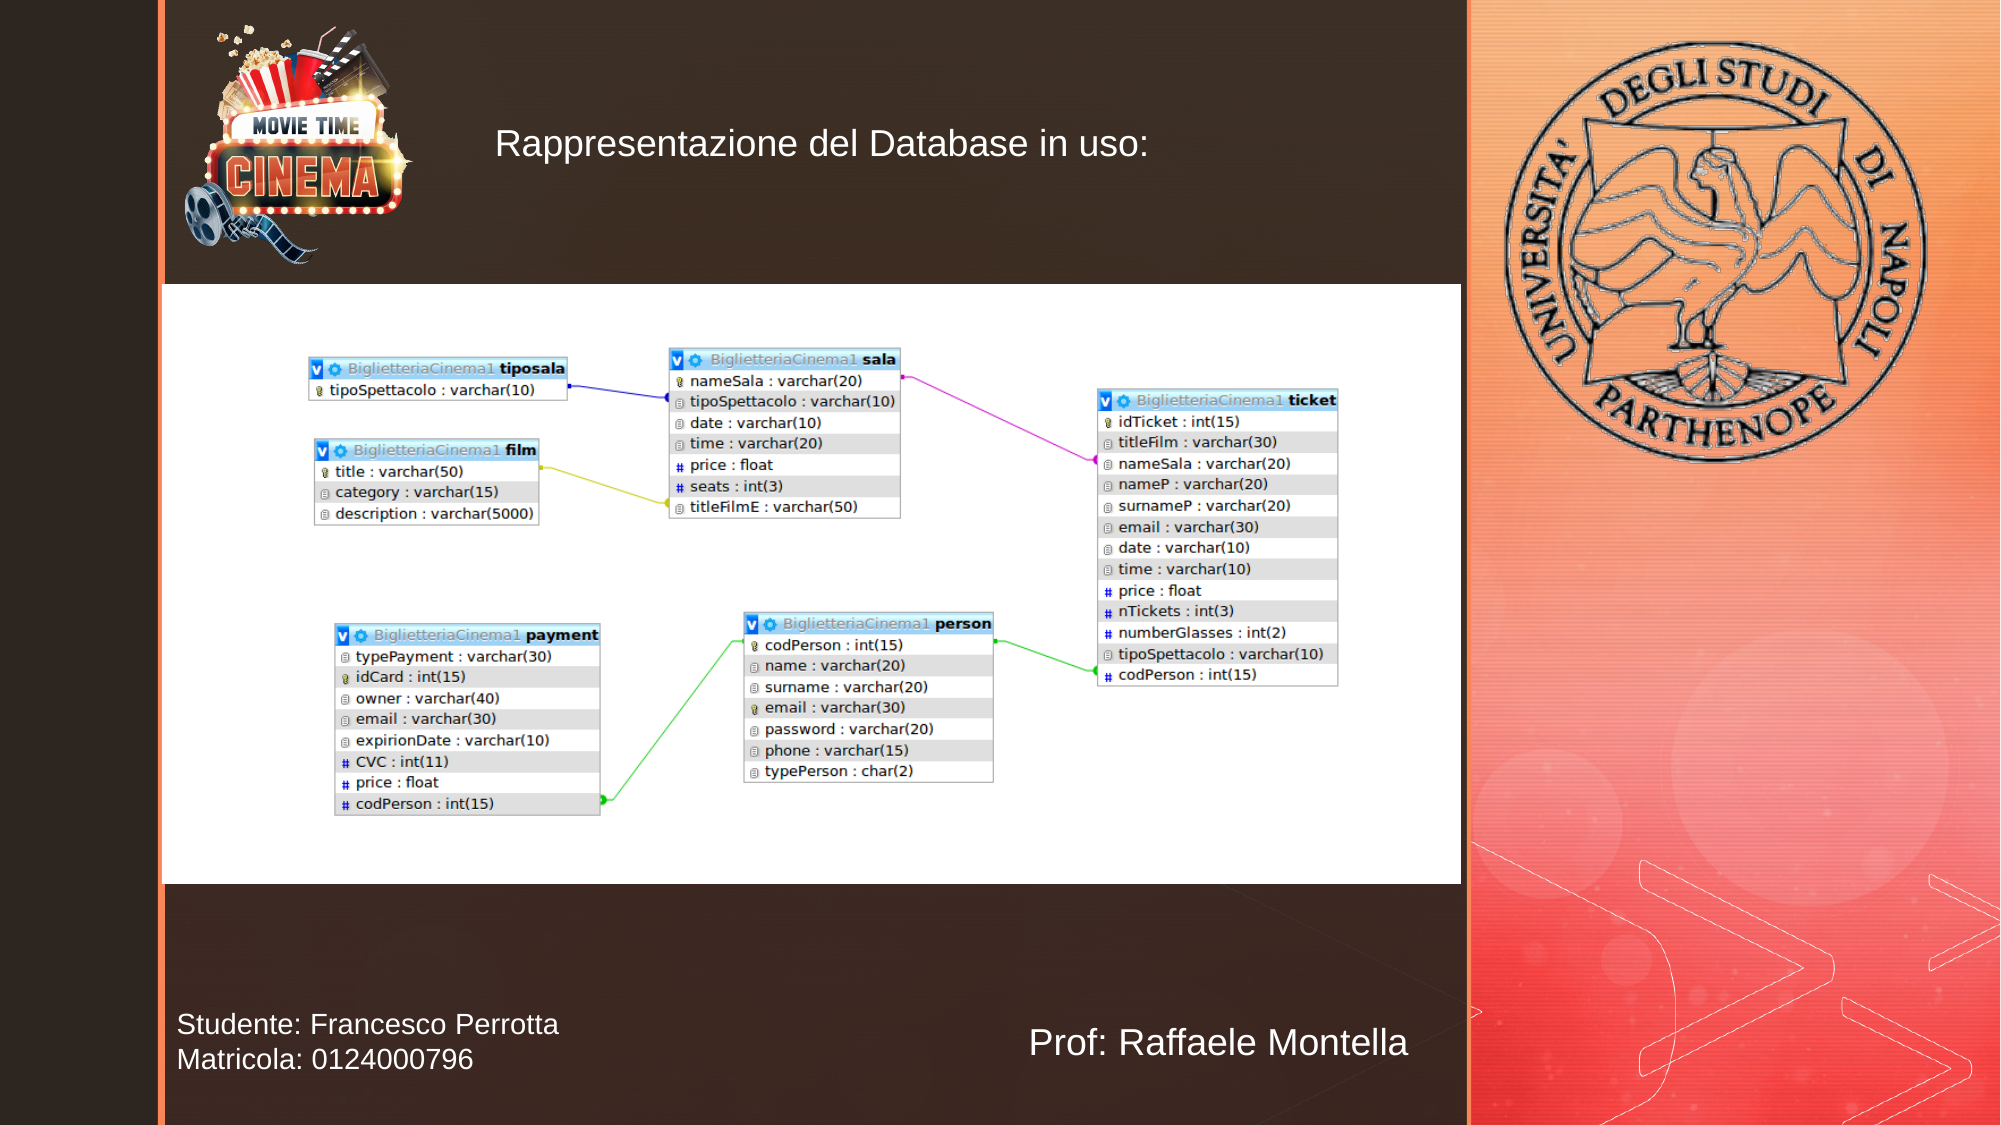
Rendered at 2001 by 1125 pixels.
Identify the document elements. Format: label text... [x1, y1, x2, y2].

text_box Studente: Francesco Perrotta Matricola: 0124000796 [161, 998, 602, 1083]
picture [154, 0, 1461, 884]
picture [1472, 0, 2001, 1125]
text_box Prof: Raffaele Montella [1013, 1010, 1459, 1071]
text_box Rappresentazione del Database in uso: [480, 111, 1392, 172]
